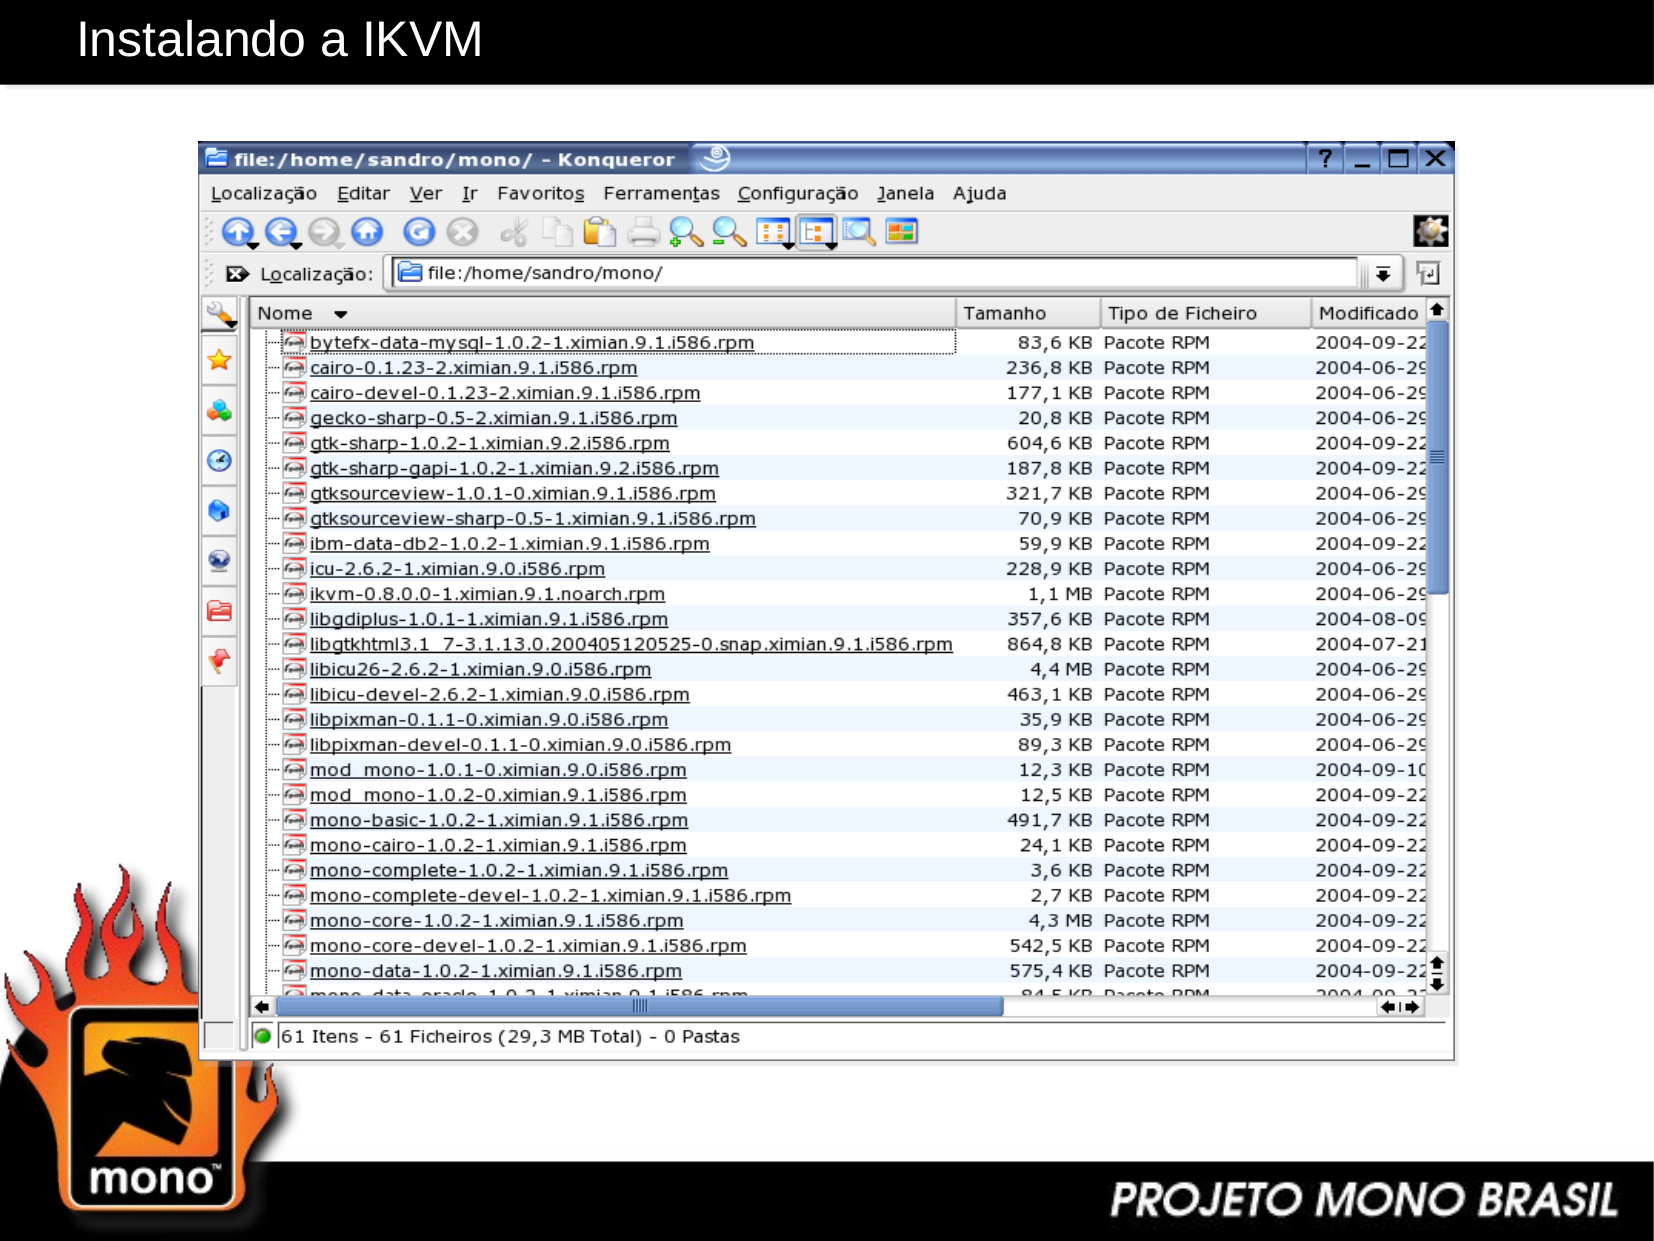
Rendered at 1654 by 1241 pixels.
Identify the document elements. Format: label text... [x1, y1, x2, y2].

picture [0, 85, 1654, 1241]
title Instalando a IKVM [76, 0, 1488, 83]
